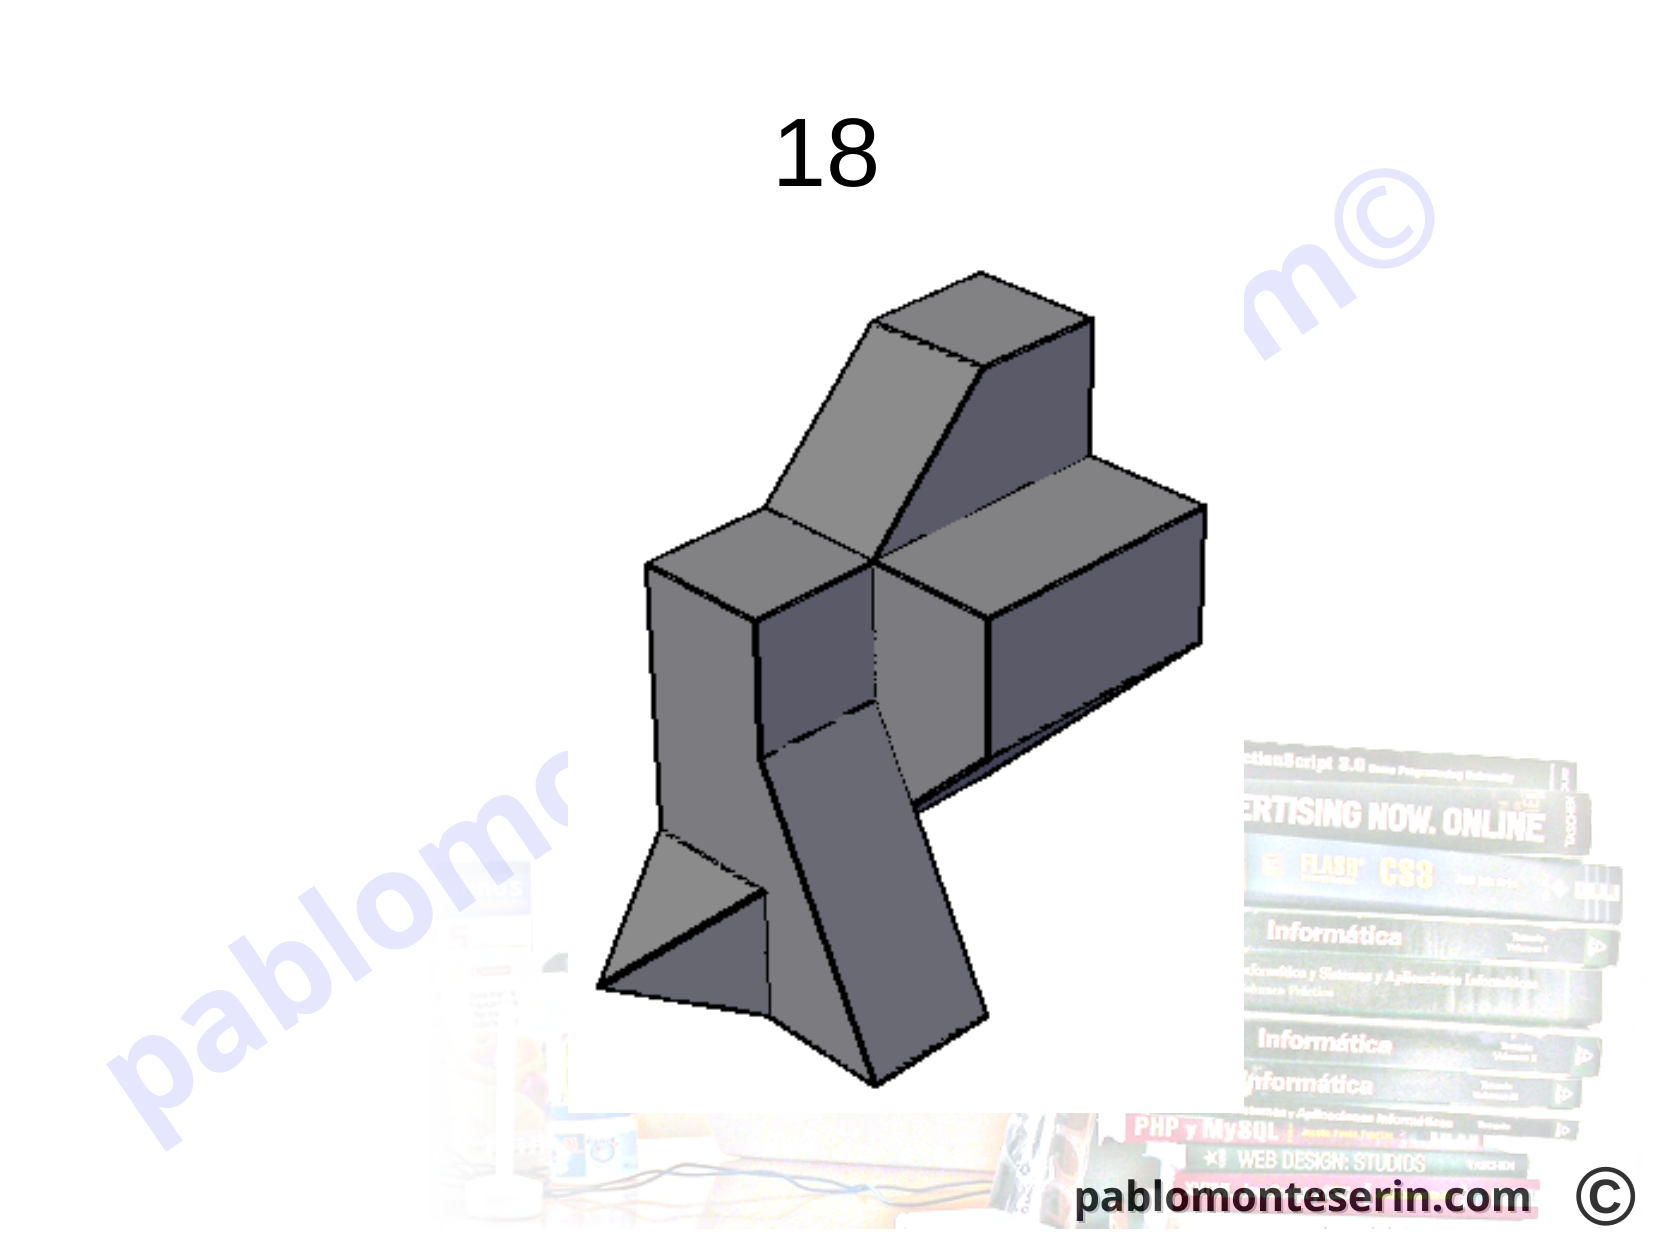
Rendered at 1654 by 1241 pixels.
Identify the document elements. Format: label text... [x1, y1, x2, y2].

picture [412, 257, 1654, 1229]
title 18 [82, 49, 1571, 257]
